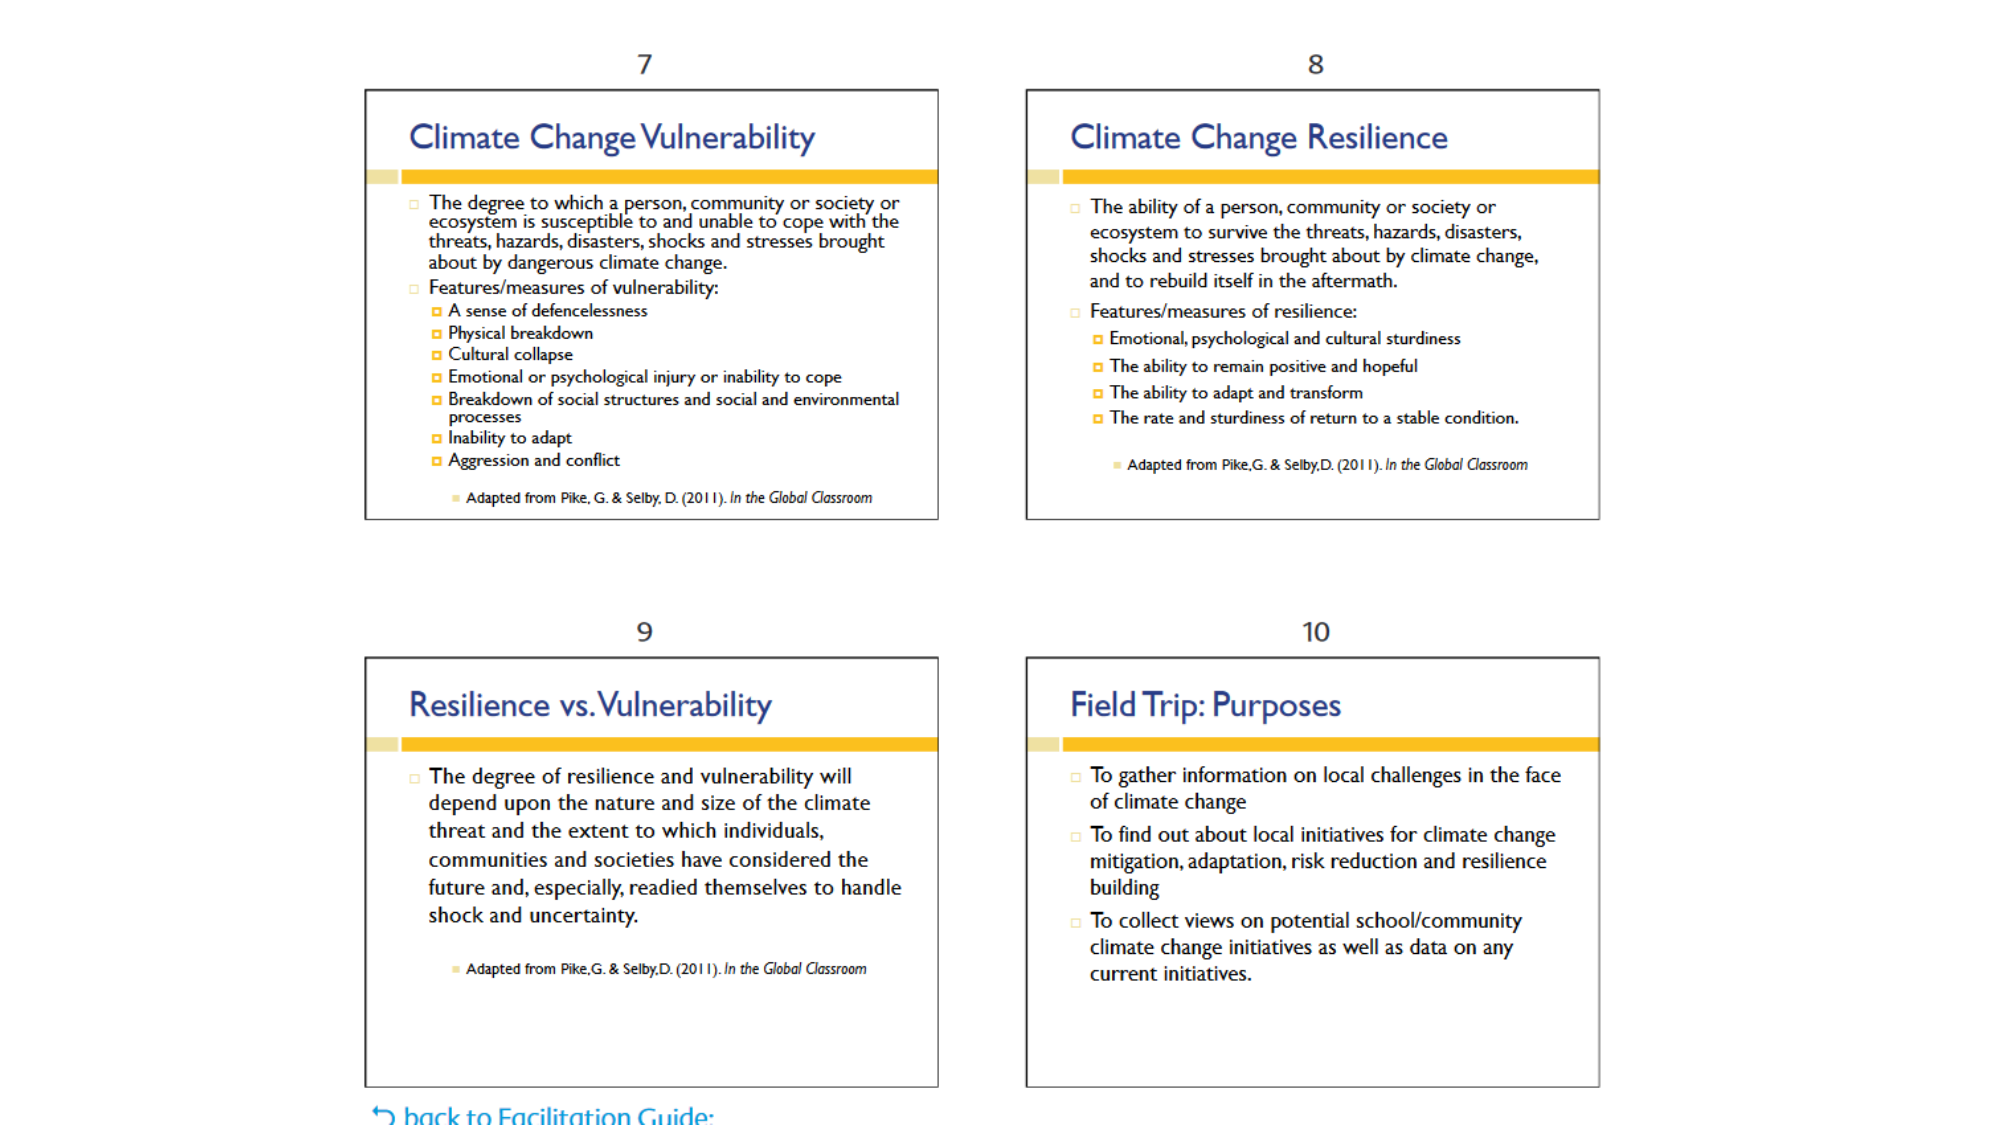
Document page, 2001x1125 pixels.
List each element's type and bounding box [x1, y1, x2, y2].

picture [317, 0, 1684, 1125]
